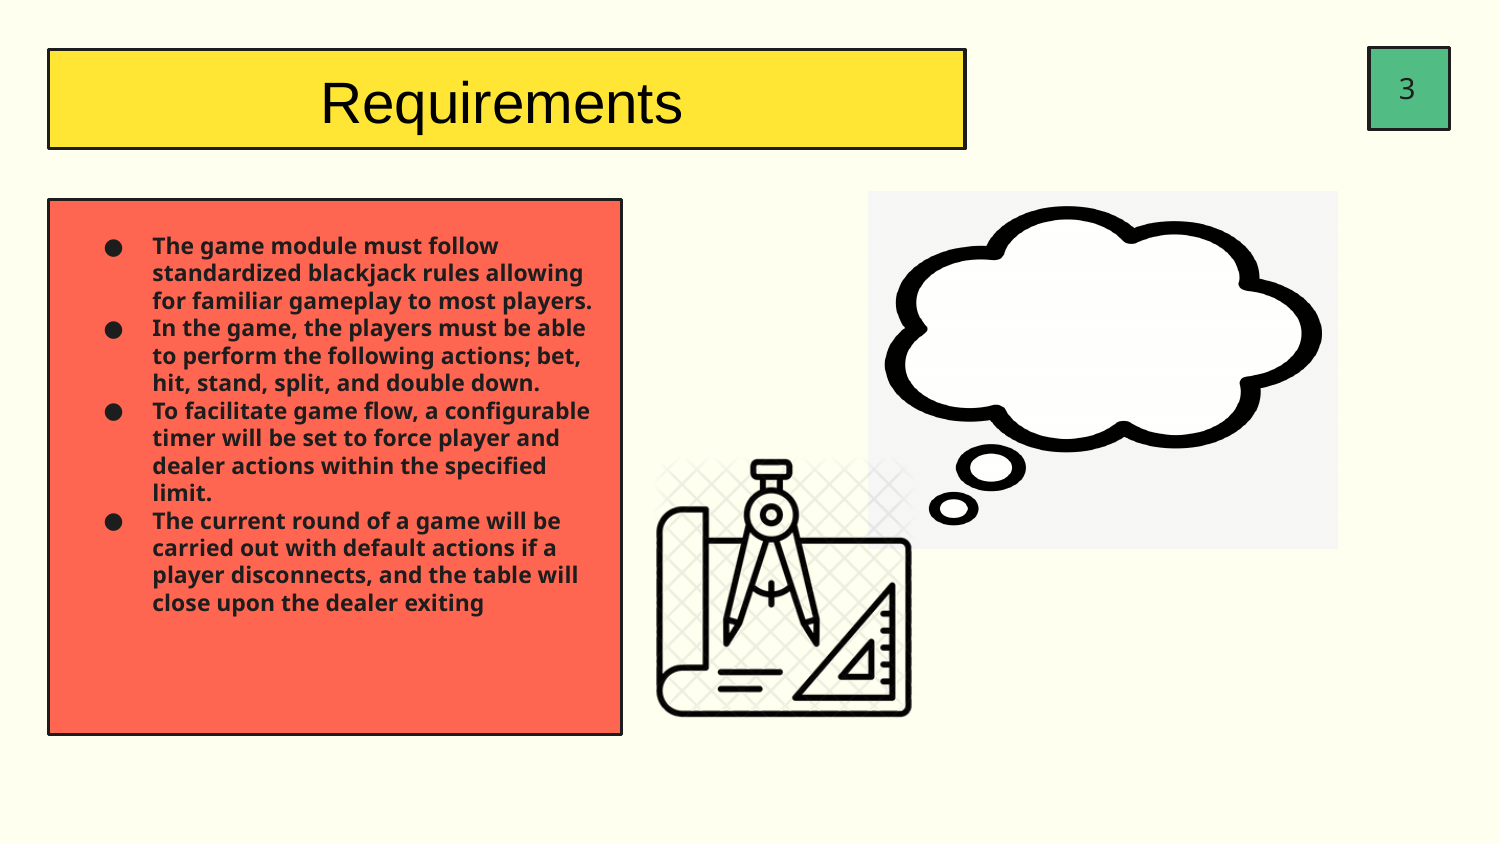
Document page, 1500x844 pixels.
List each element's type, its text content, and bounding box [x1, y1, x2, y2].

slide_number <number> [1367, 49, 1448, 132]
picture [650, 191, 1338, 722]
text_box The game module must follow standardized blackjack rules allowing for familiar gameplay to most players. In the game, the players must be able to perform the following actions; bet, hit, stand, split, and double down. To facilitate game flow, a configurable timer will be set to force player and dealer actions within the specified limit. The current round of a game will be carried out with default actions if a player disconnects, and the table will close upon the dealer exiting [62, 216, 609, 722]
title Requirements [45, 55, 959, 167]
